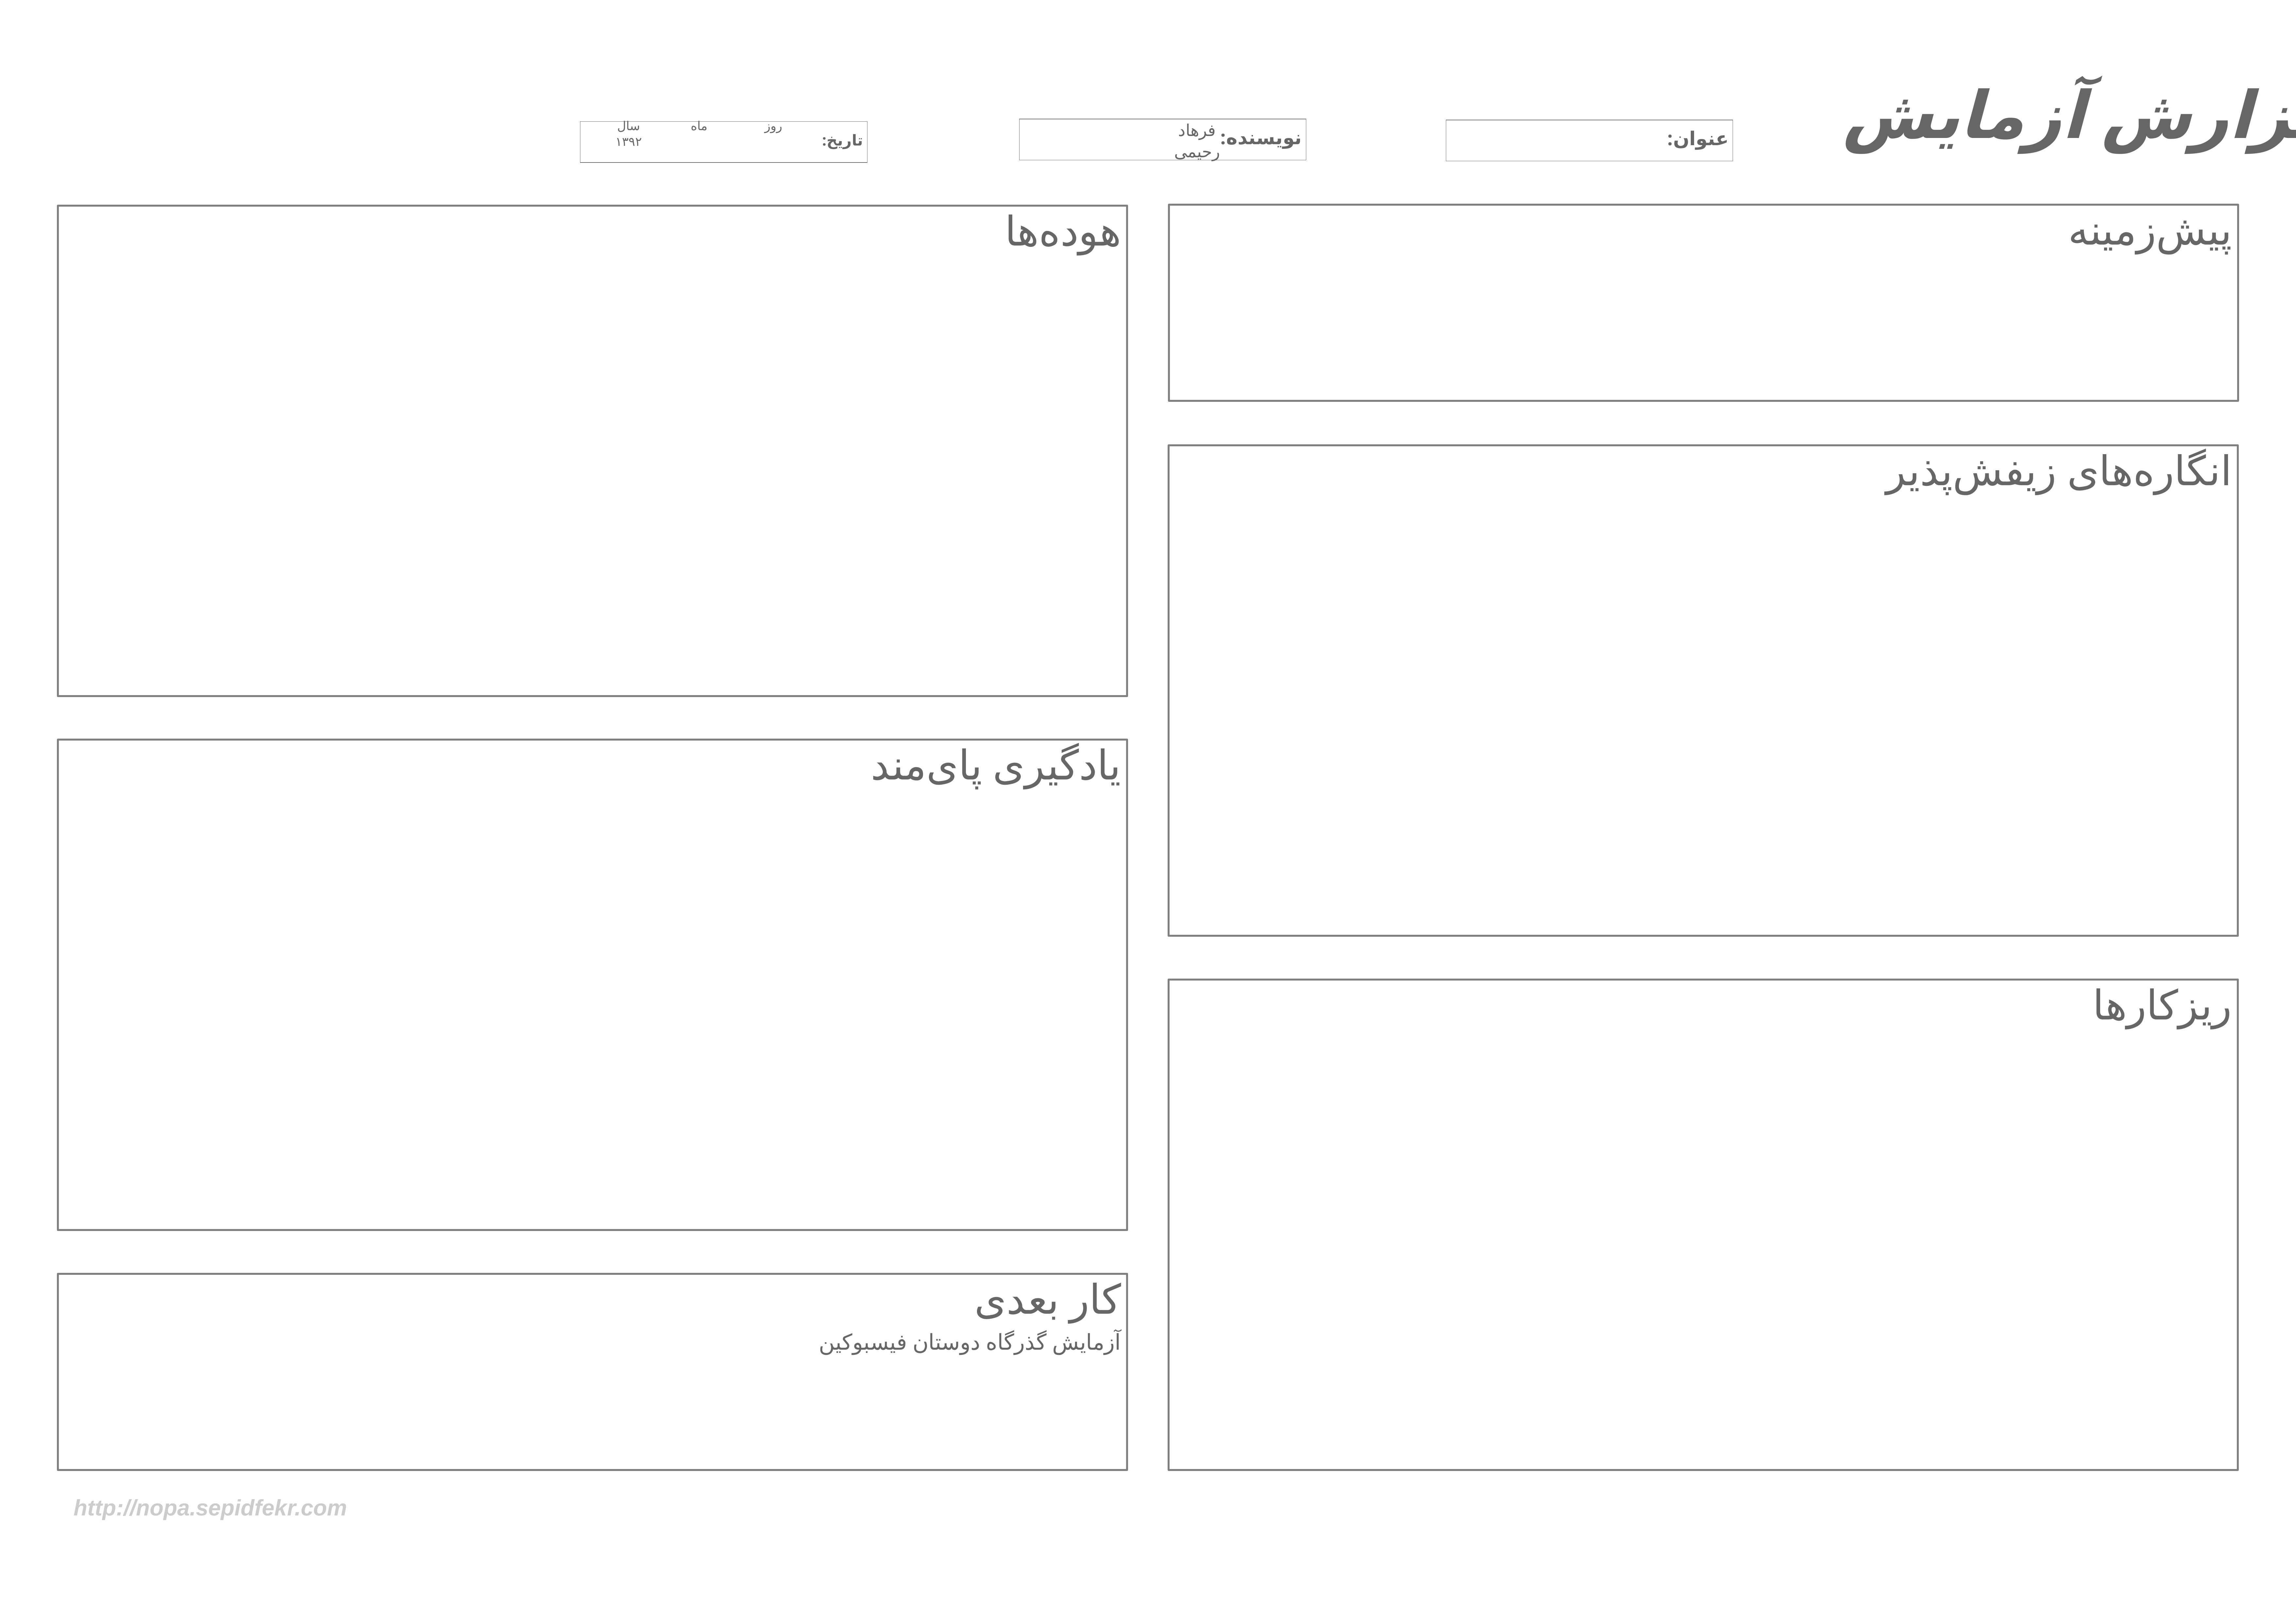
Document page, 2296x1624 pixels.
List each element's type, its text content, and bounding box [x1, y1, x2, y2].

text_box http://nopa.sepidfekr.com [74, 1493, 646, 1545]
text_box نویسنده: [1019, 119, 1306, 160]
text_box کار بعدی آزمایش گذرگاه دوستان فیسبوکین [58, 1274, 1127, 1470]
text_box گزارش آزمایش [1842, 77, 2216, 203]
text_box تاریخ: [648, 121, 867, 163]
text_box سال ۱۳۹۲ [609, 117, 648, 163]
text_box پیش‌زمینه [1169, 204, 2238, 401]
text_box تاریخ: [580, 121, 609, 163]
text_box روز [754, 117, 793, 156]
text_box ماه [682, 117, 716, 156]
text_box ریزکارها [1169, 979, 2238, 1470]
text_box هوده‌ها [58, 205, 1127, 696]
text_box انگاره‌های زیفش‌پذیر [1169, 445, 2238, 936]
text_box فرهاد رحیمی [1149, 125, 1246, 171]
text_box عنوان: [1446, 120, 1733, 161]
text_box یادگیری پای‌مند [58, 740, 1127, 1230]
text_box [1537, 125, 1699, 171]
